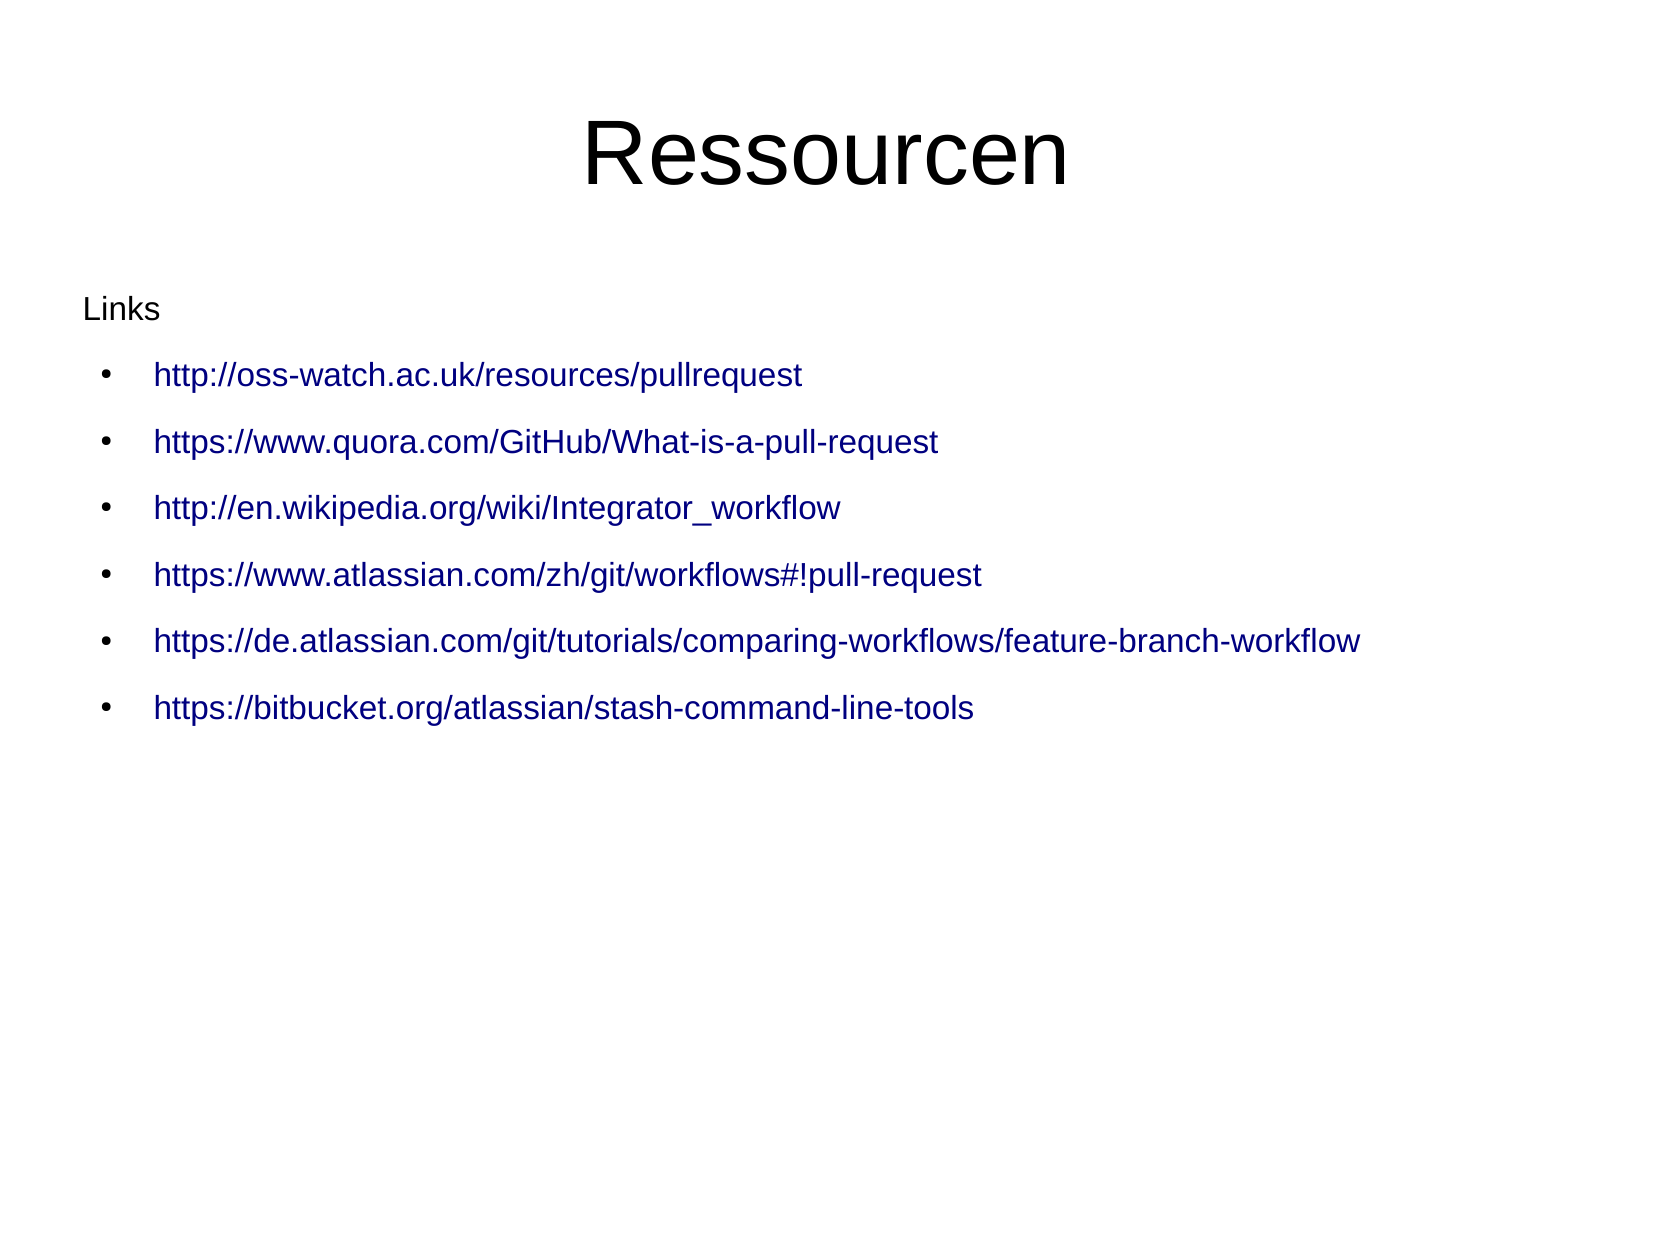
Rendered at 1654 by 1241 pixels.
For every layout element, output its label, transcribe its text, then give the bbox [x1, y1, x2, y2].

title Ressourcen [82, 49, 1571, 257]
list Links http://oss-watch.ac.uk/resources/pullrequest https://www.quora.com/GitHub/What-is-a-pull-request http://en.wikipedia.org/wiki/Integrator_workflow https://www.atlassian.com/zh/git/workflows#!pull-request https://de.atlassian.com/git/tutorials/comparing-workflows/feature-branch-workflow https://bitbucket.org/atlassian/stash-command-line-tools [82, 290, 1571, 1010]
